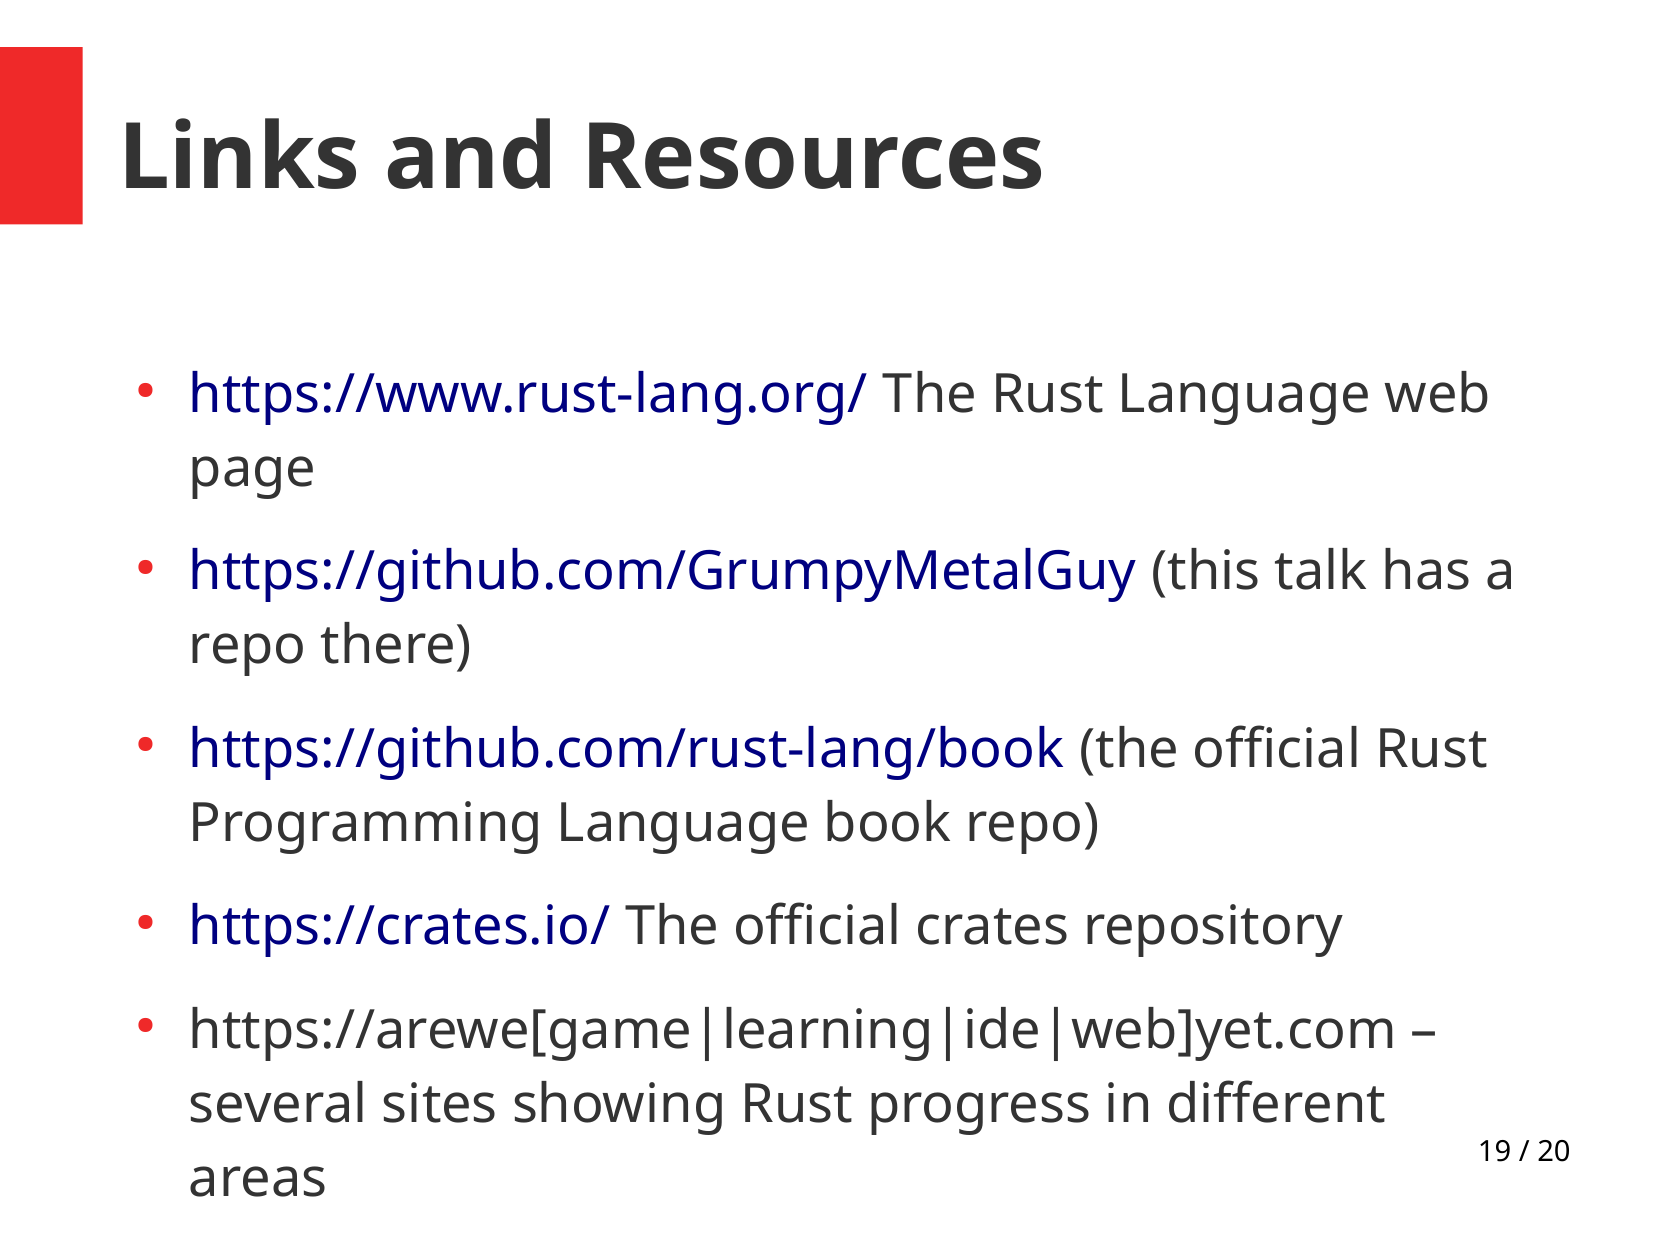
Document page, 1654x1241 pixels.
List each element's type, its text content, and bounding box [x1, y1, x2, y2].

title Links and Resources [118, 49, 1571, 257]
list https://www.rust-lang.org/ The Rust Language web page https://github.com/GrumpyMetalGuy (this talk has a repo there) https://github.com/rust-lang/book (the official Rust Programming Language book repo) https://crates.io/ The official crates repository https://arewe[game|learning|ide|web]yet.com – several sites showing Rust progress in different areas [118, 354, 1536, 1074]
